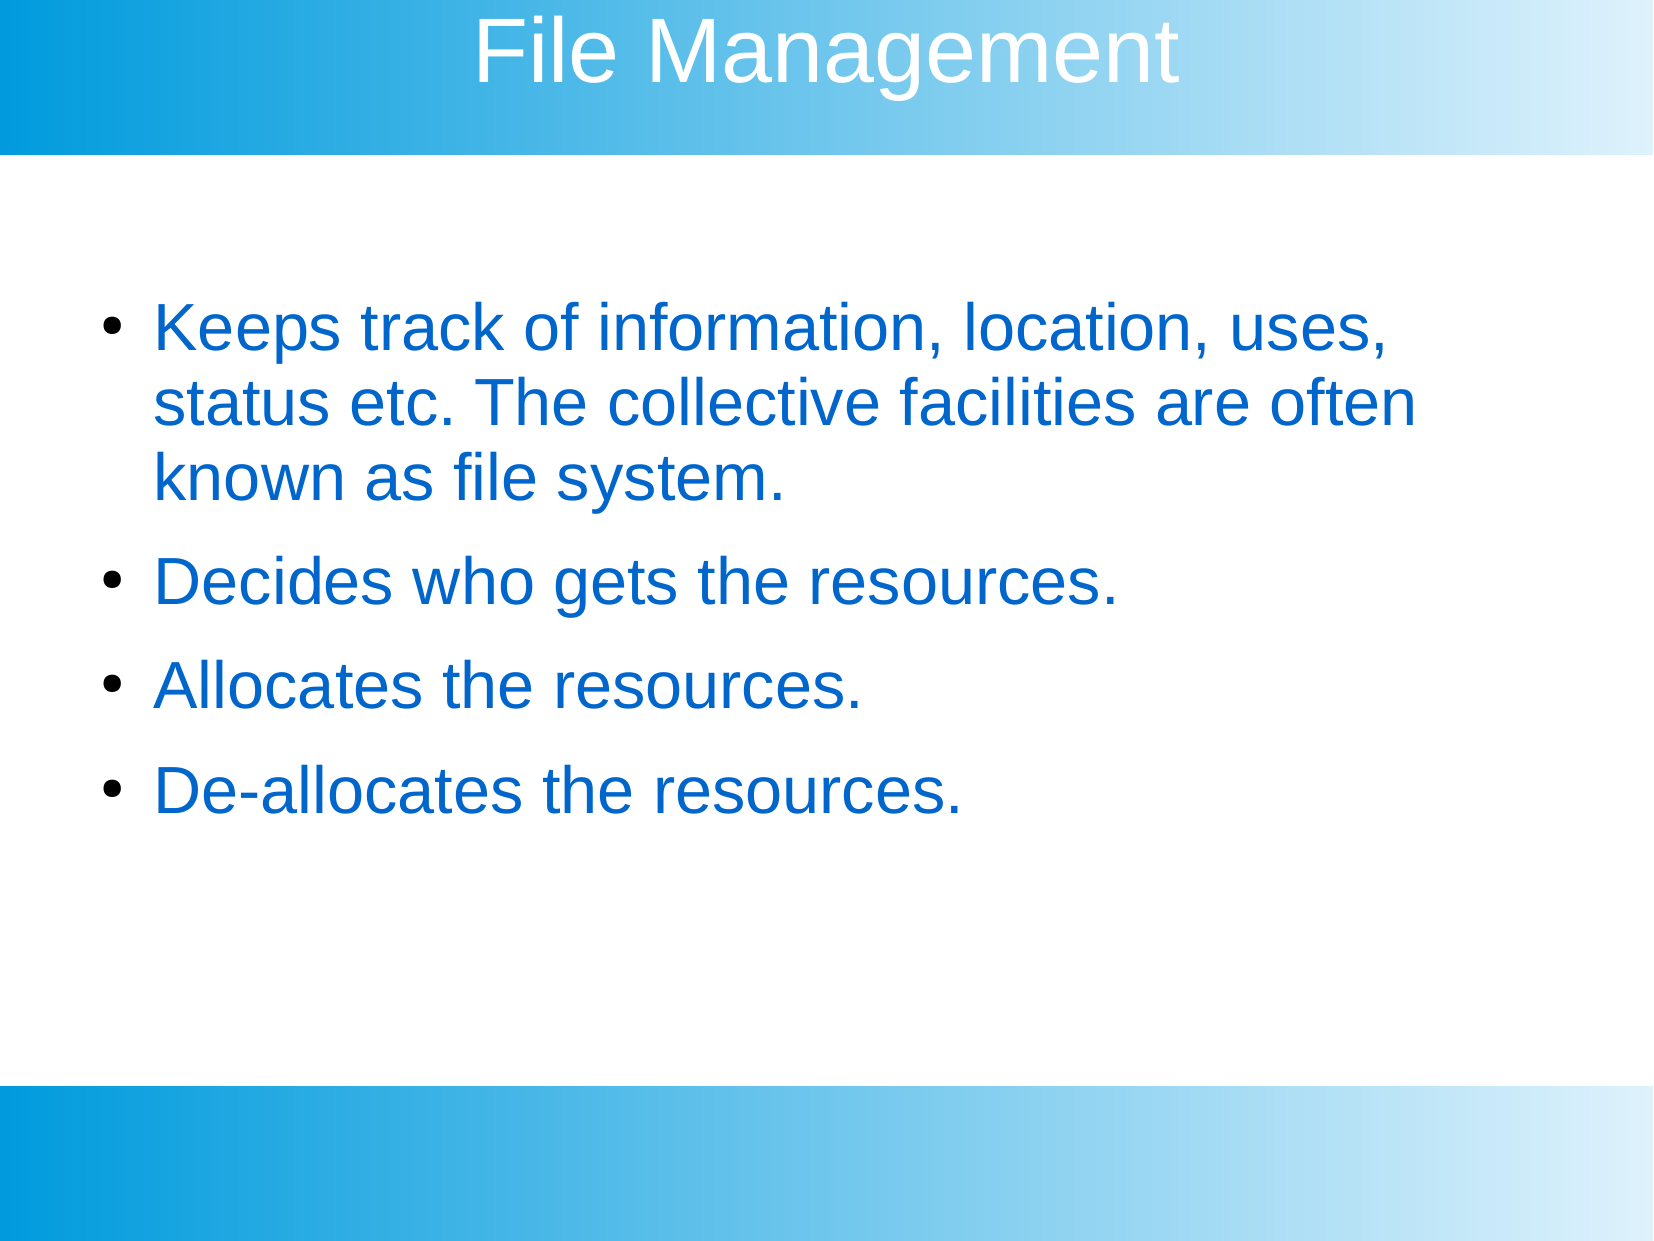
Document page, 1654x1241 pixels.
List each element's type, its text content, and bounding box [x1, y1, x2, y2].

title File Management [82, 0, 1571, 205]
list Keeps track of information, location, uses, status etc. The collective facilities are often known as file system. Decides who gets the resources. Allocates the resources. De-allocates the resources. [82, 290, 1571, 1010]
